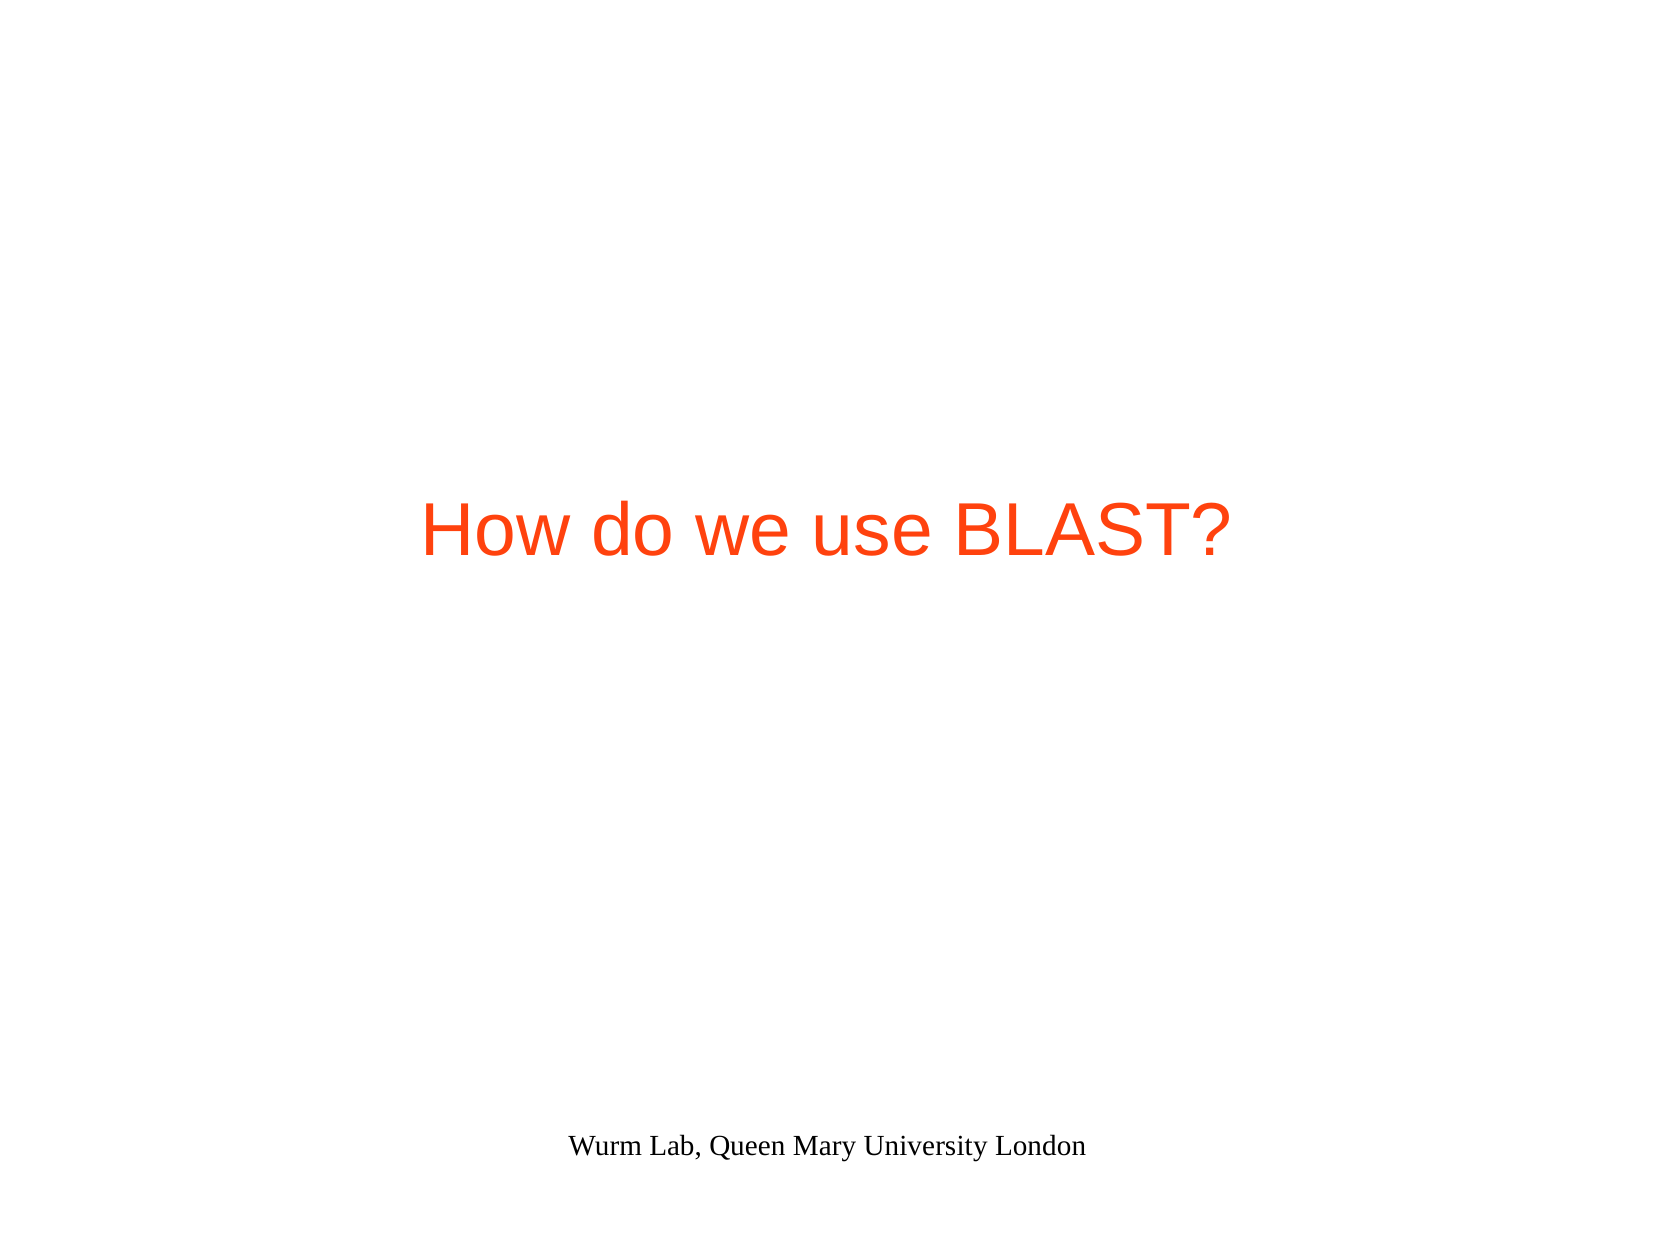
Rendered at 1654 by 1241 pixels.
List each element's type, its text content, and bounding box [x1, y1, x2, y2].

subtitle How do we use BLAST? [82, 49, 1571, 1010]
